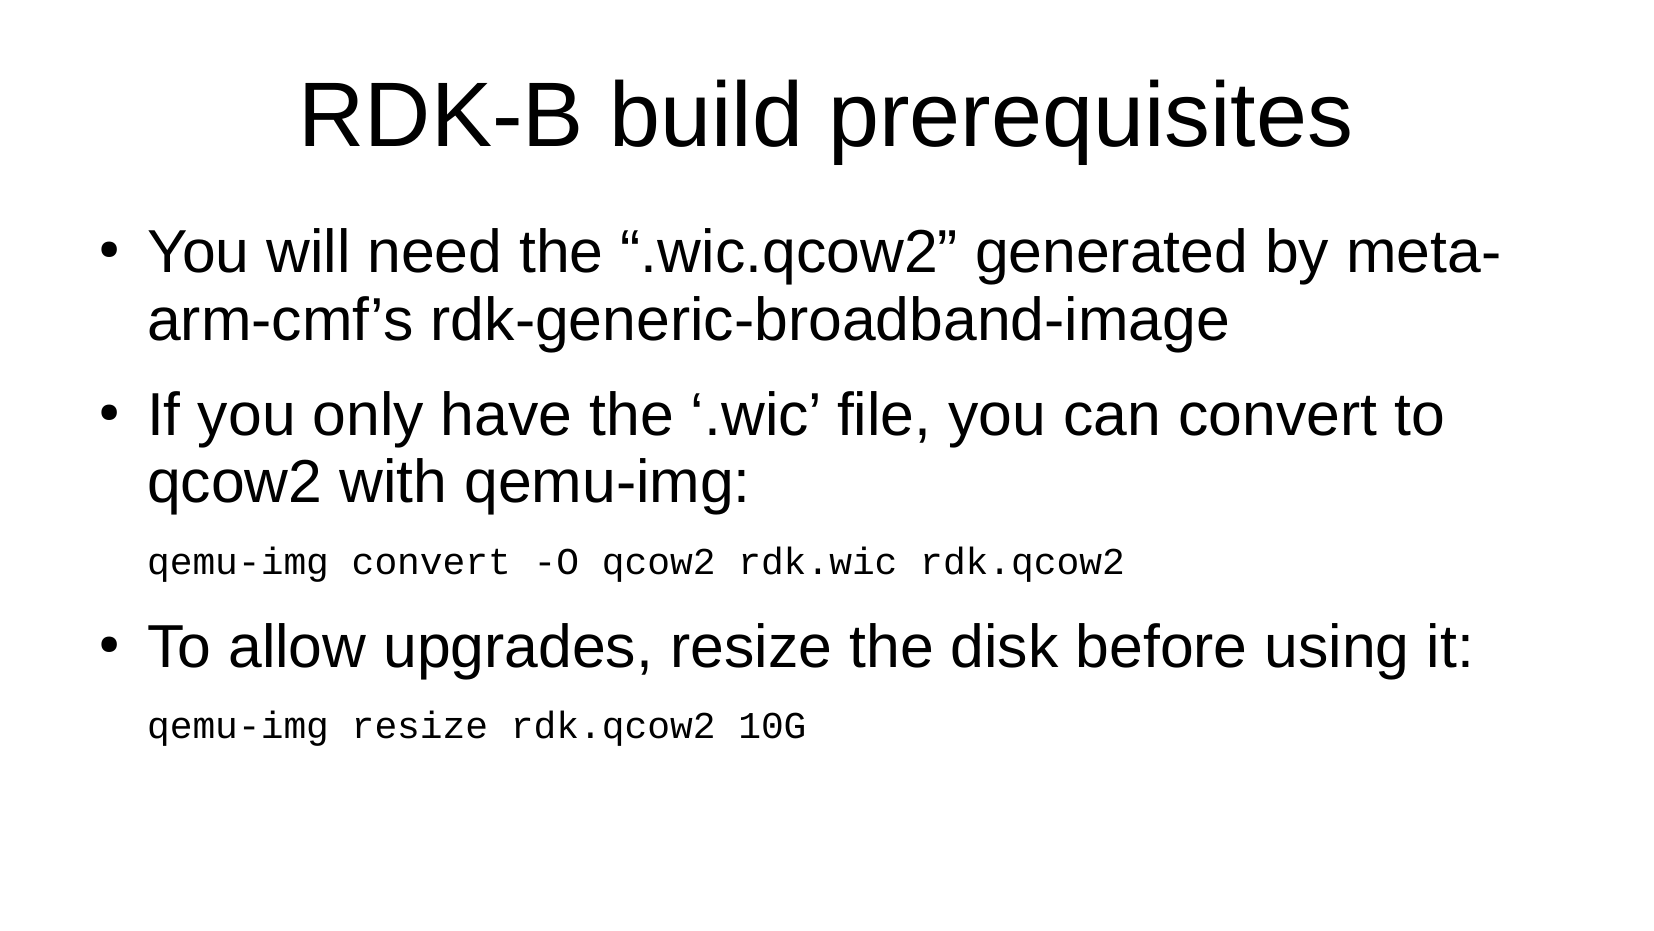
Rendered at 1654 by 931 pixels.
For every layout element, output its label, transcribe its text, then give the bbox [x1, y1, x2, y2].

title RDK-B build prerequisites [82, 37, 1571, 193]
list You will need the “.wic.qcow2” generated by meta-arm-cmf’s rdk-generic-broadband-image If you only have the ‘.wic’ file, you can convert to qcow2 with qemu-img: qemu-img convert -O qcow2 rdk.wic rdk.qcow2 To allow upgrades, resize the disk before using it: qemu-img resize rdk.qcow2 10G [82, 217, 1571, 758]
